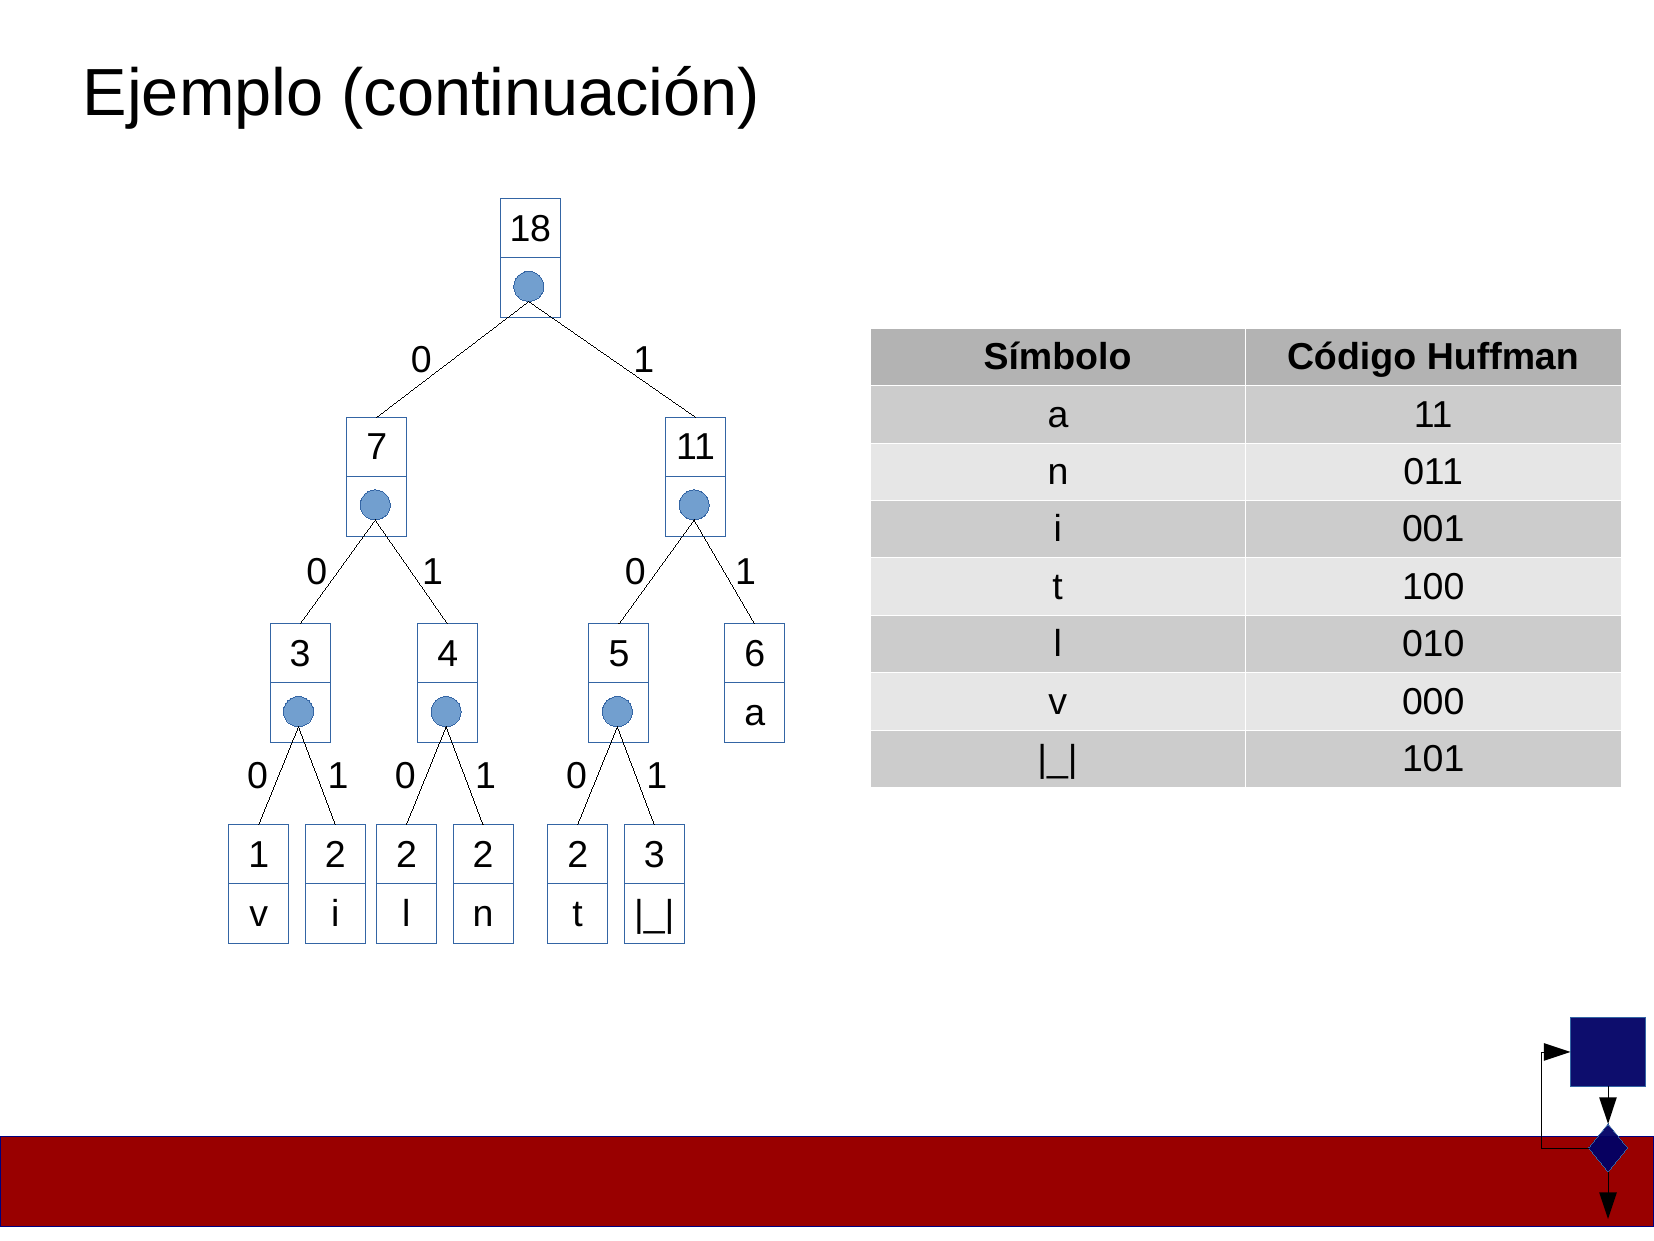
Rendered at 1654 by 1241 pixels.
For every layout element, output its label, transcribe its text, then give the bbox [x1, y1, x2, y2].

text_box [500, 257, 561, 318]
text_box |_| [624, 883, 685, 944]
text_box [0, 1124, 1654, 1227]
table_cell 11 [1246, 386, 1621, 443]
text_box i [305, 883, 366, 944]
table_cell a [871, 386, 1245, 443]
text_box 4 [417, 623, 478, 682]
text_box t [547, 883, 608, 944]
table_cell 011 [1246, 444, 1621, 500]
subtitle Ejemplo (continuación) [82, 55, 1571, 1028]
text_box 3 [624, 824, 685, 883]
text_box [417, 682, 478, 743]
text_box n [453, 883, 514, 944]
text_box a [724, 682, 785, 743]
text_box [588, 682, 649, 743]
text_box 6 [724, 623, 785, 682]
text_box 3 [270, 623, 331, 682]
table_header Símbolo [871, 329, 1245, 385]
table_cell 101 [1246, 731, 1621, 787]
table_cell 000 [1246, 673, 1621, 730]
text_box 7 [346, 417, 407, 476]
table_cell 010 [1246, 616, 1621, 672]
table_cell n [871, 444, 1245, 500]
table_cell |_| [871, 731, 1245, 787]
text_box v [228, 883, 289, 944]
text_box l [376, 883, 437, 944]
text_box 2 [453, 824, 514, 883]
text_box [270, 682, 331, 743]
text_box [346, 476, 407, 537]
text_box [665, 476, 726, 537]
table_cell v [871, 673, 1245, 730]
table_header Código Huffman [1246, 329, 1621, 385]
table_cell t [871, 558, 1245, 615]
text_box 2 [305, 824, 366, 883]
text_box 2 [547, 824, 608, 883]
table_cell i [871, 501, 1245, 557]
text_box 5 [588, 623, 649, 682]
text_box 2 [376, 824, 437, 883]
text_box [1570, 1017, 1646, 1087]
table_cell l [871, 616, 1245, 672]
text_box 1 [228, 824, 289, 883]
text_box 11 [665, 417, 726, 476]
text_box 18 [500, 198, 561, 257]
table_cell 100 [1246, 558, 1621, 615]
table_cell 001 [1246, 501, 1621, 557]
